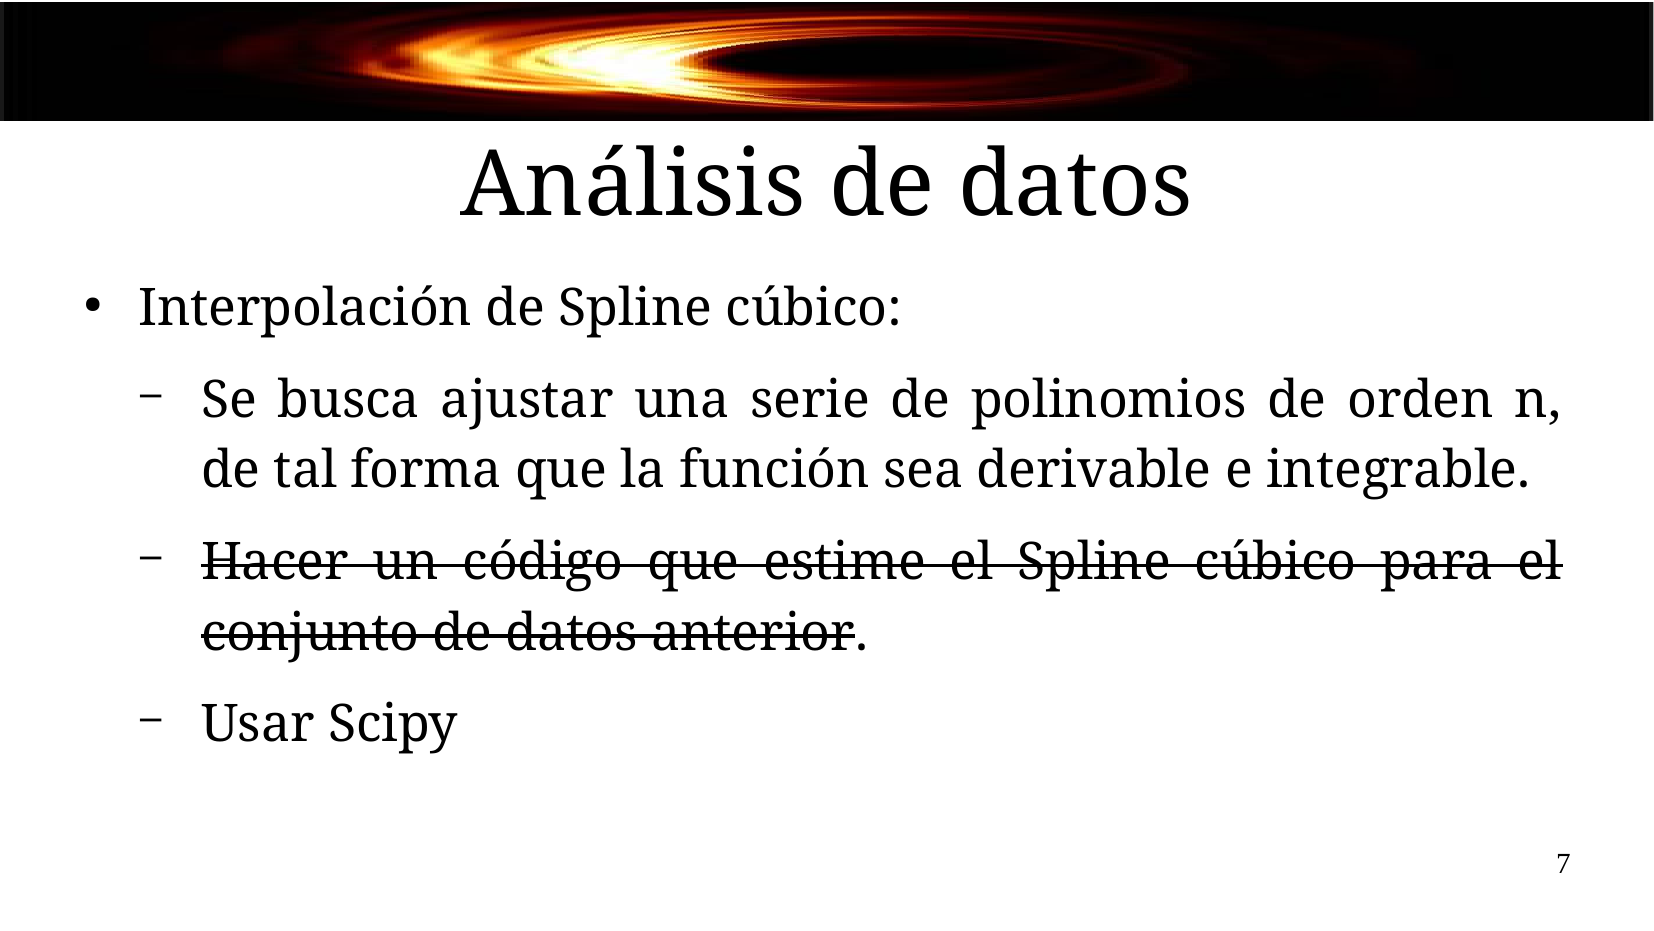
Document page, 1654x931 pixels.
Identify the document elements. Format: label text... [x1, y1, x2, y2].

title Análisis de datos [82, 121, 1571, 258]
picture [0, 2, 1654, 121]
list Interpolación de Spline cúbico: Se busca ajustar una serie de polinomios de orden n, de tal forma que la función sea derivable e integrable. Hacer un código que estime el Spline cúbico para el conjunto de datos anterior. Usar Scipy [75, 270, 1564, 811]
